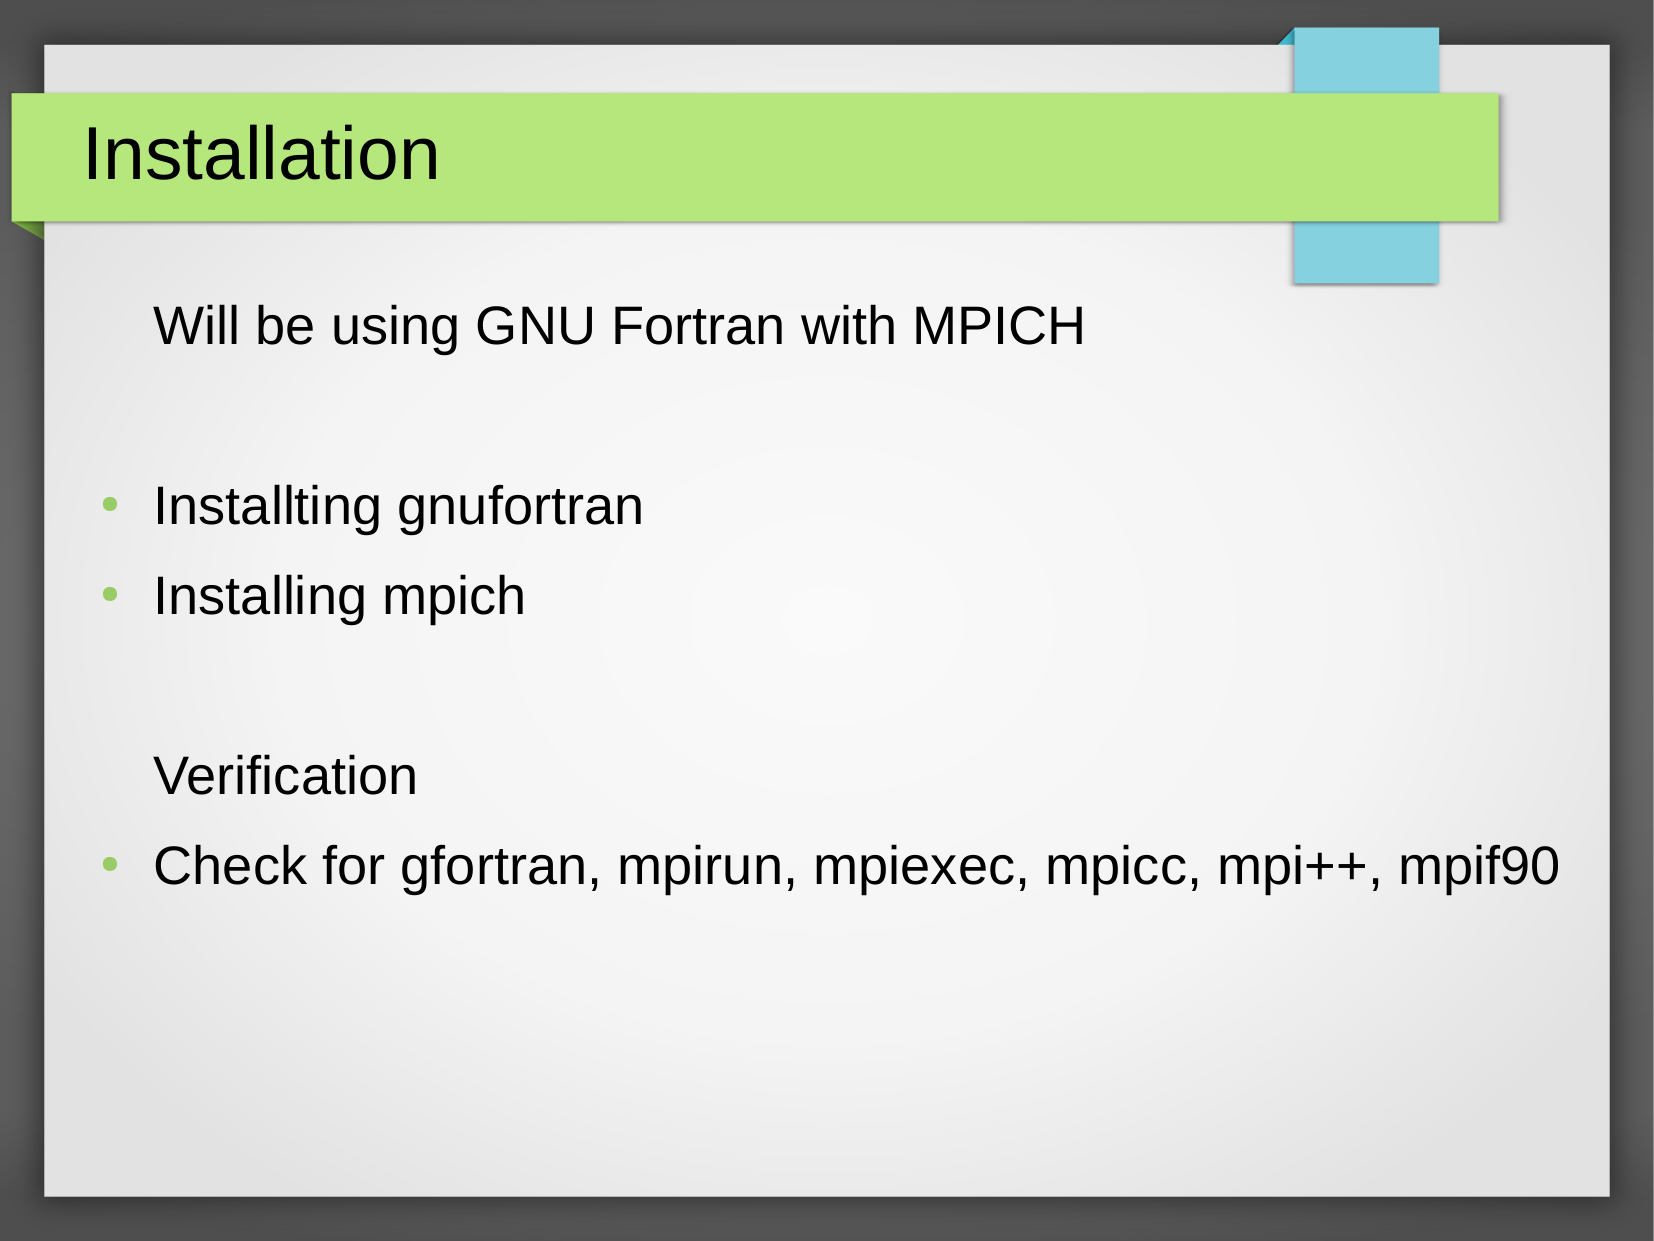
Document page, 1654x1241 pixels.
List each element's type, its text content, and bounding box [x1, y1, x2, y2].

picture [0, 0, 1654, 1241]
title Installation [82, 94, 1264, 213]
list Will be using GNU Fortran with MPICH Installting gnufortran Installing mpich Verification Check for gfortran, mpirun, mpiexec, mpicc, mpi++, mpif90 [82, 295, 1571, 1015]
